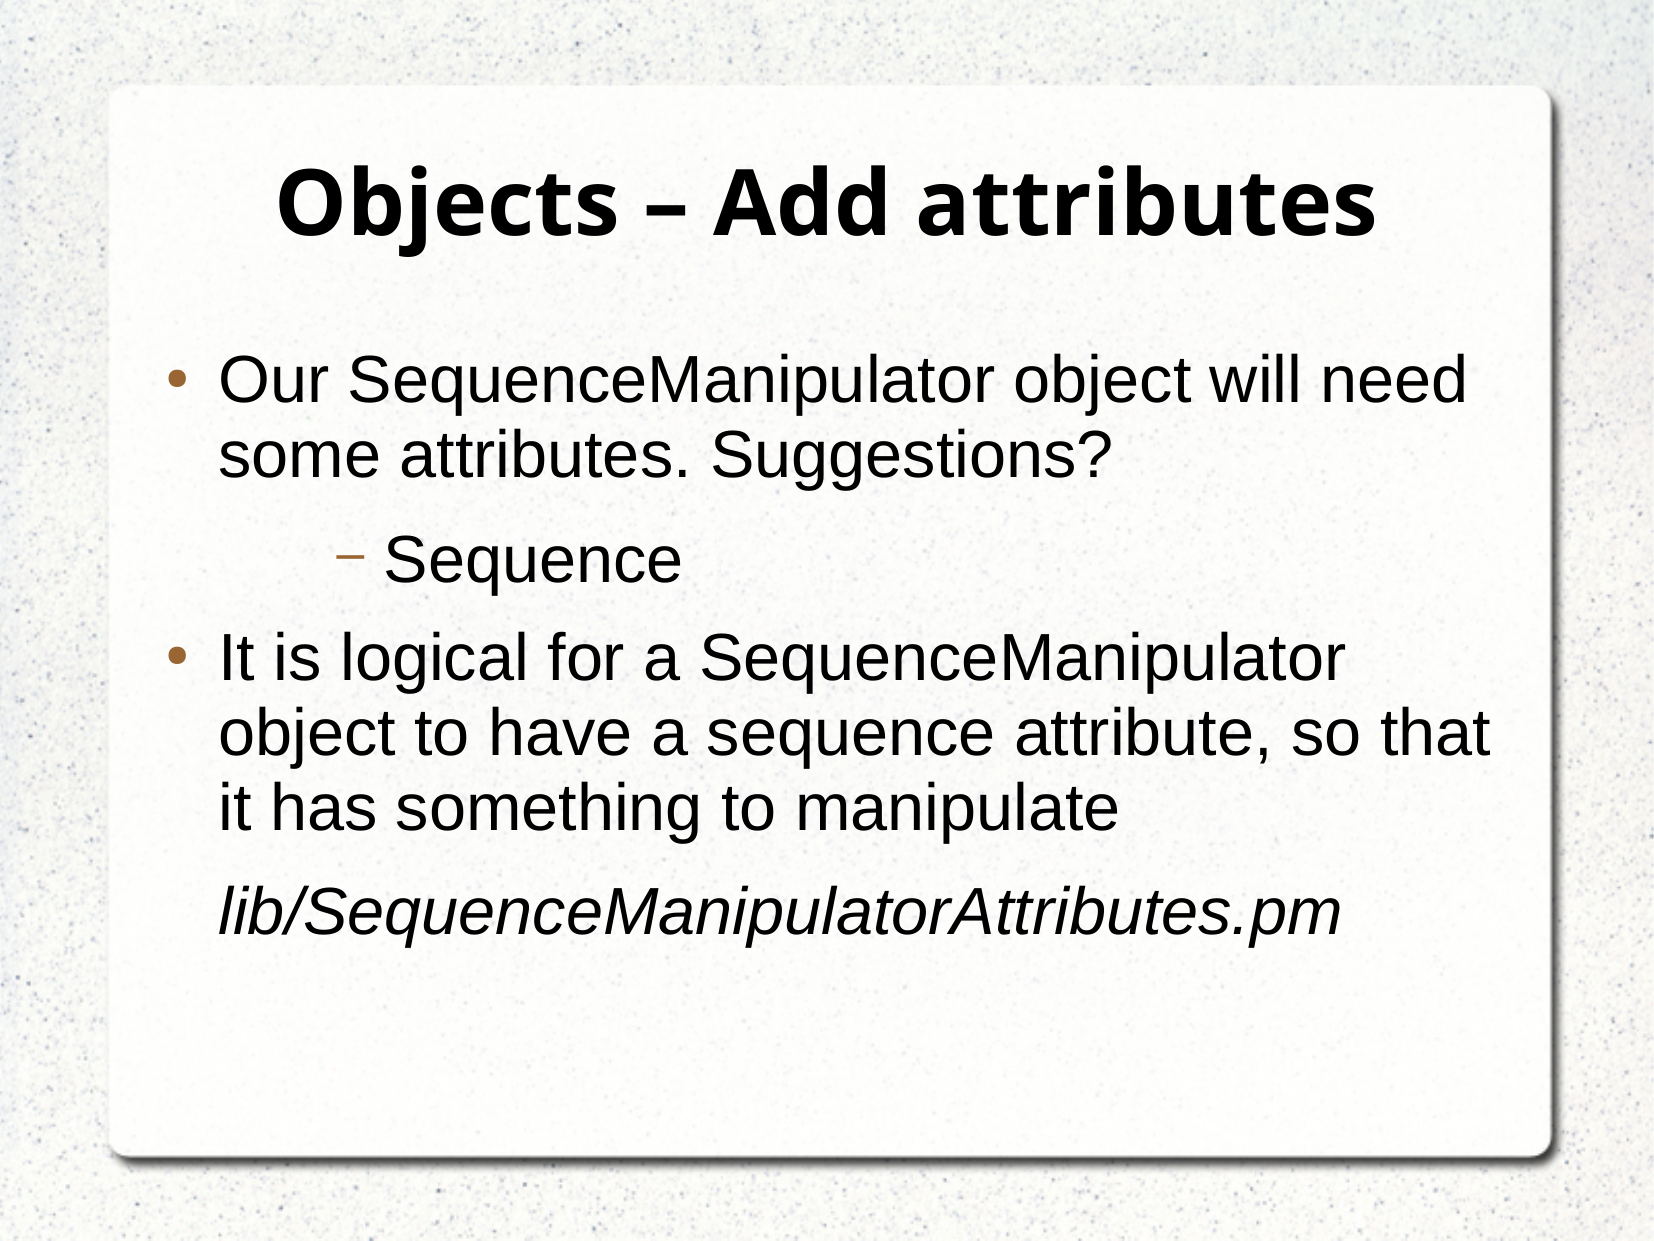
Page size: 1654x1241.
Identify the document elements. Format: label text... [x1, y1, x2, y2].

picture [0, 0, 1654, 1241]
title Objects – Add attributes [118, 96, 1536, 304]
list Our SequenceManipulator object will need some attributes. Suggestions? Sequence It is logical for a SequenceManipulator object to have a sequence attribute, so that it has something to manipulate lib/SequenceManipulatorAttributes.pm [147, 342, 1506, 978]
